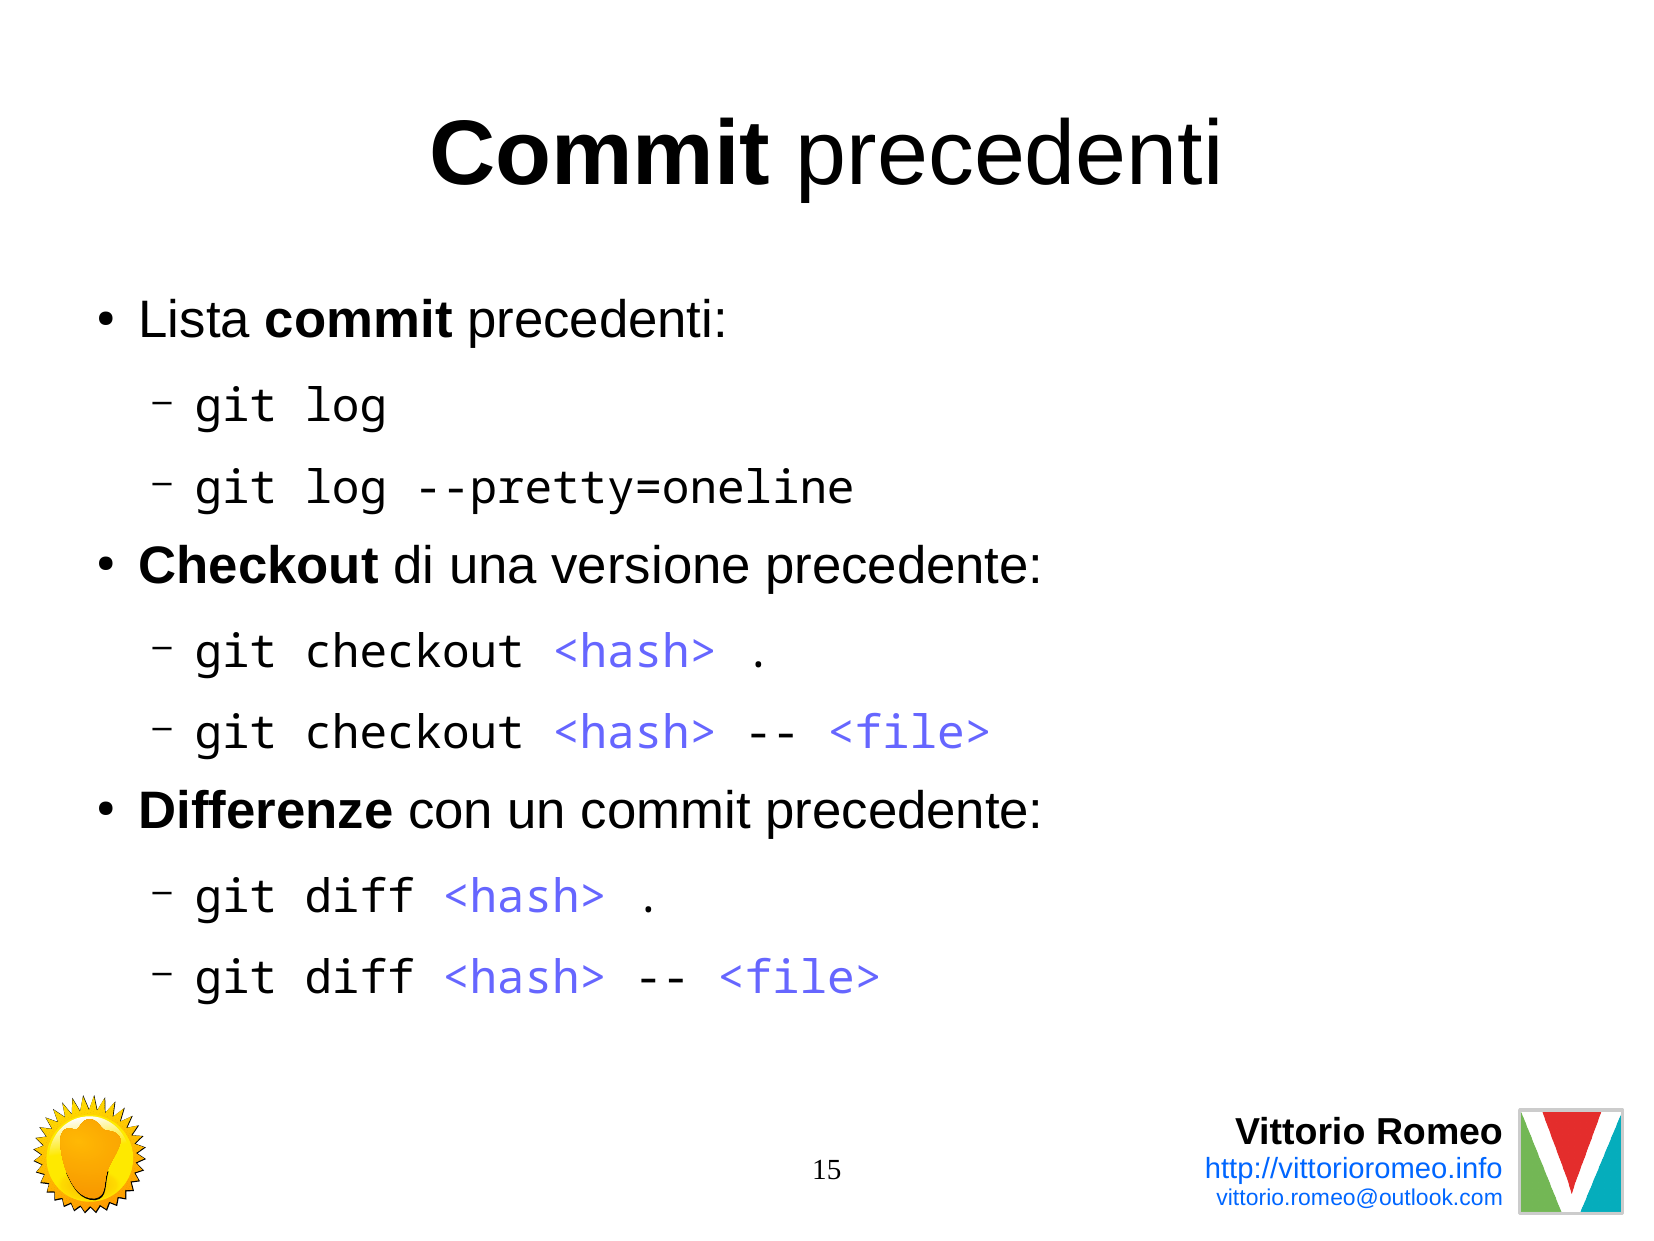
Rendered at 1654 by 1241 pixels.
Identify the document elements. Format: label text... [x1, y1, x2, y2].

list Lista commit precedenti: git log git log --pretty=oneline Checkout di una versione precedente: git checkout <hash> . git checkout <hash> -- <file> Differenze con un commit precedente: git diff <hash> . git diff <hash> -- <file> [82, 290, 1571, 1010]
picture [1521, 1112, 1621, 1212]
title Commit precedenti [82, 49, 1571, 257]
